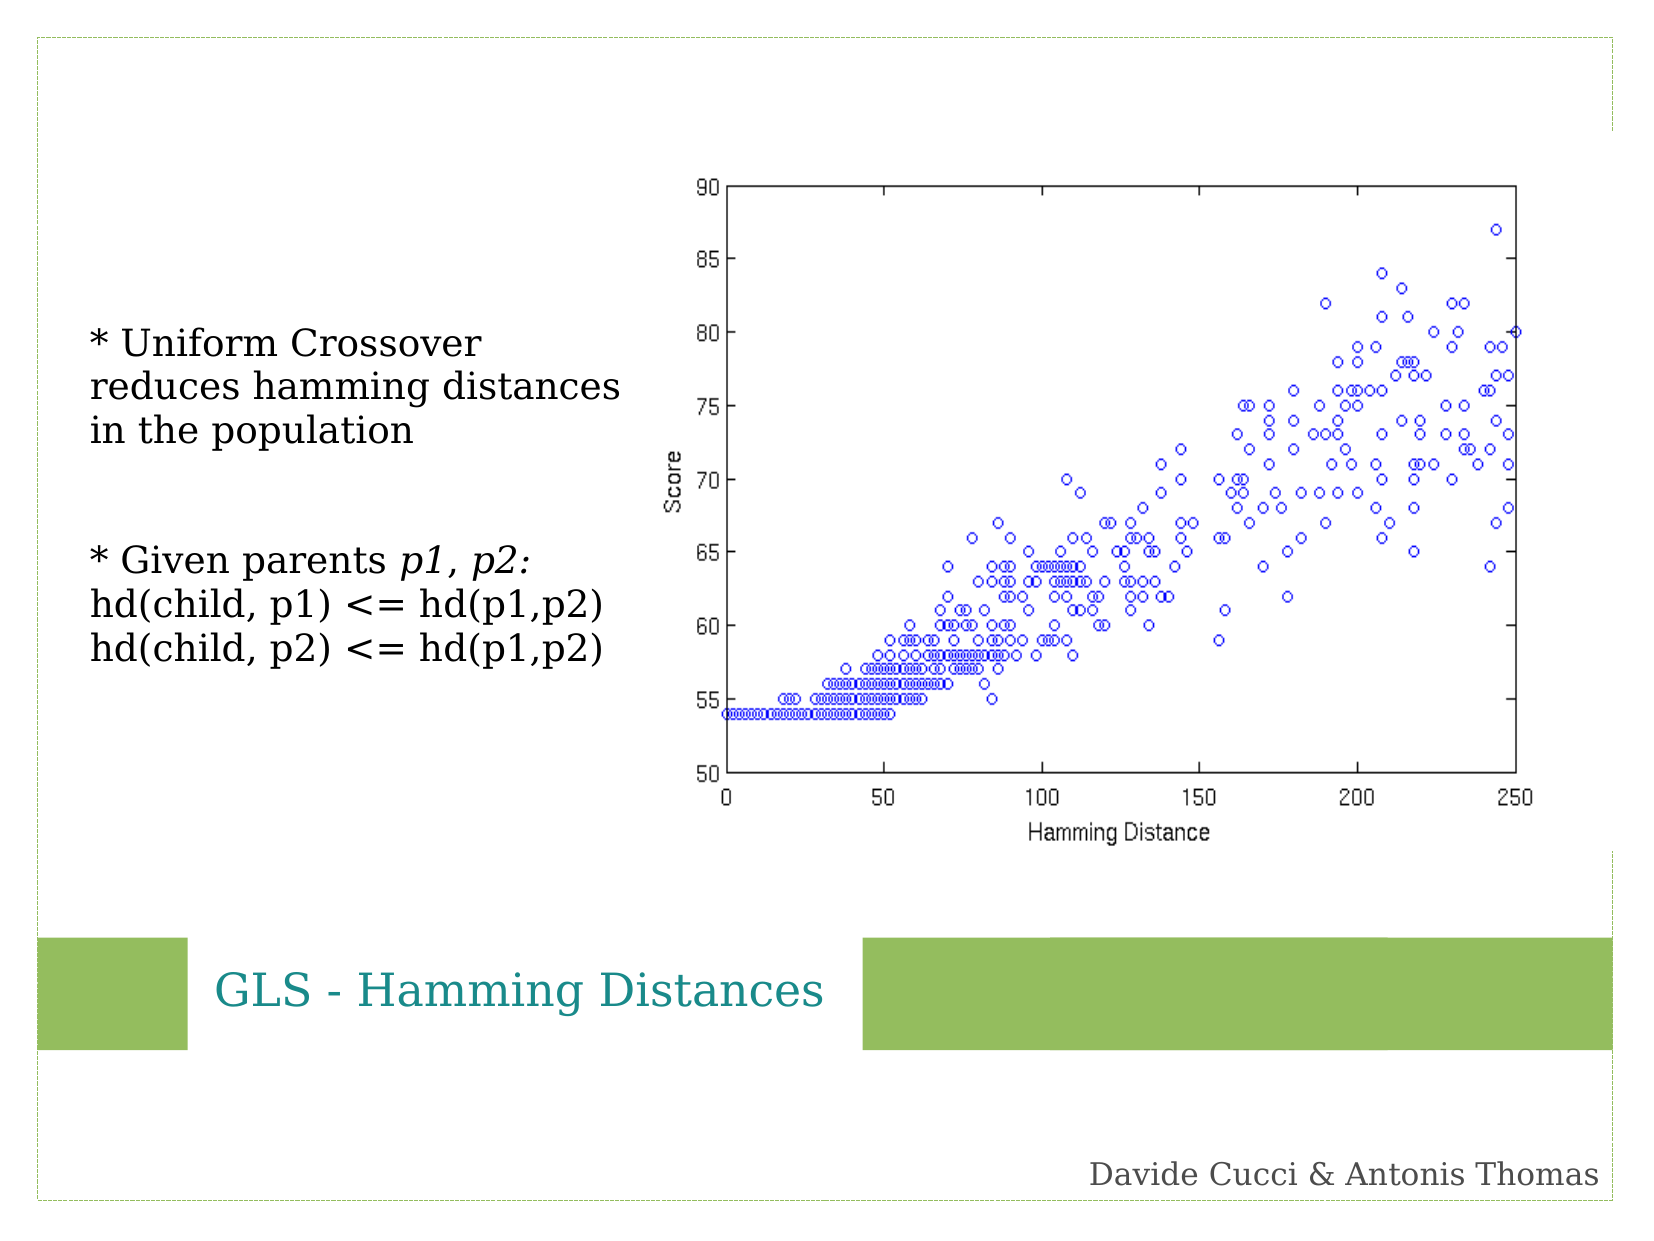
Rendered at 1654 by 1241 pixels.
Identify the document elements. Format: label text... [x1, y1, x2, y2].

text_box GLS - Hamming Distances [199, 956, 841, 1025]
text_box [37, 937, 188, 1051]
text_box Davide Cucci & Antonis Thomas [1074, 1149, 1616, 1201]
text_box [862, 937, 1613, 1051]
text_box * Uniform Crossover reduces hamming distances in the population * Given parents p1, p2: hd(child, p1) <= hd(p1,p2) hd(child, p2) <= hd(p1,p2) [75, 314, 638, 678]
picture [594, 132, 1613, 851]
